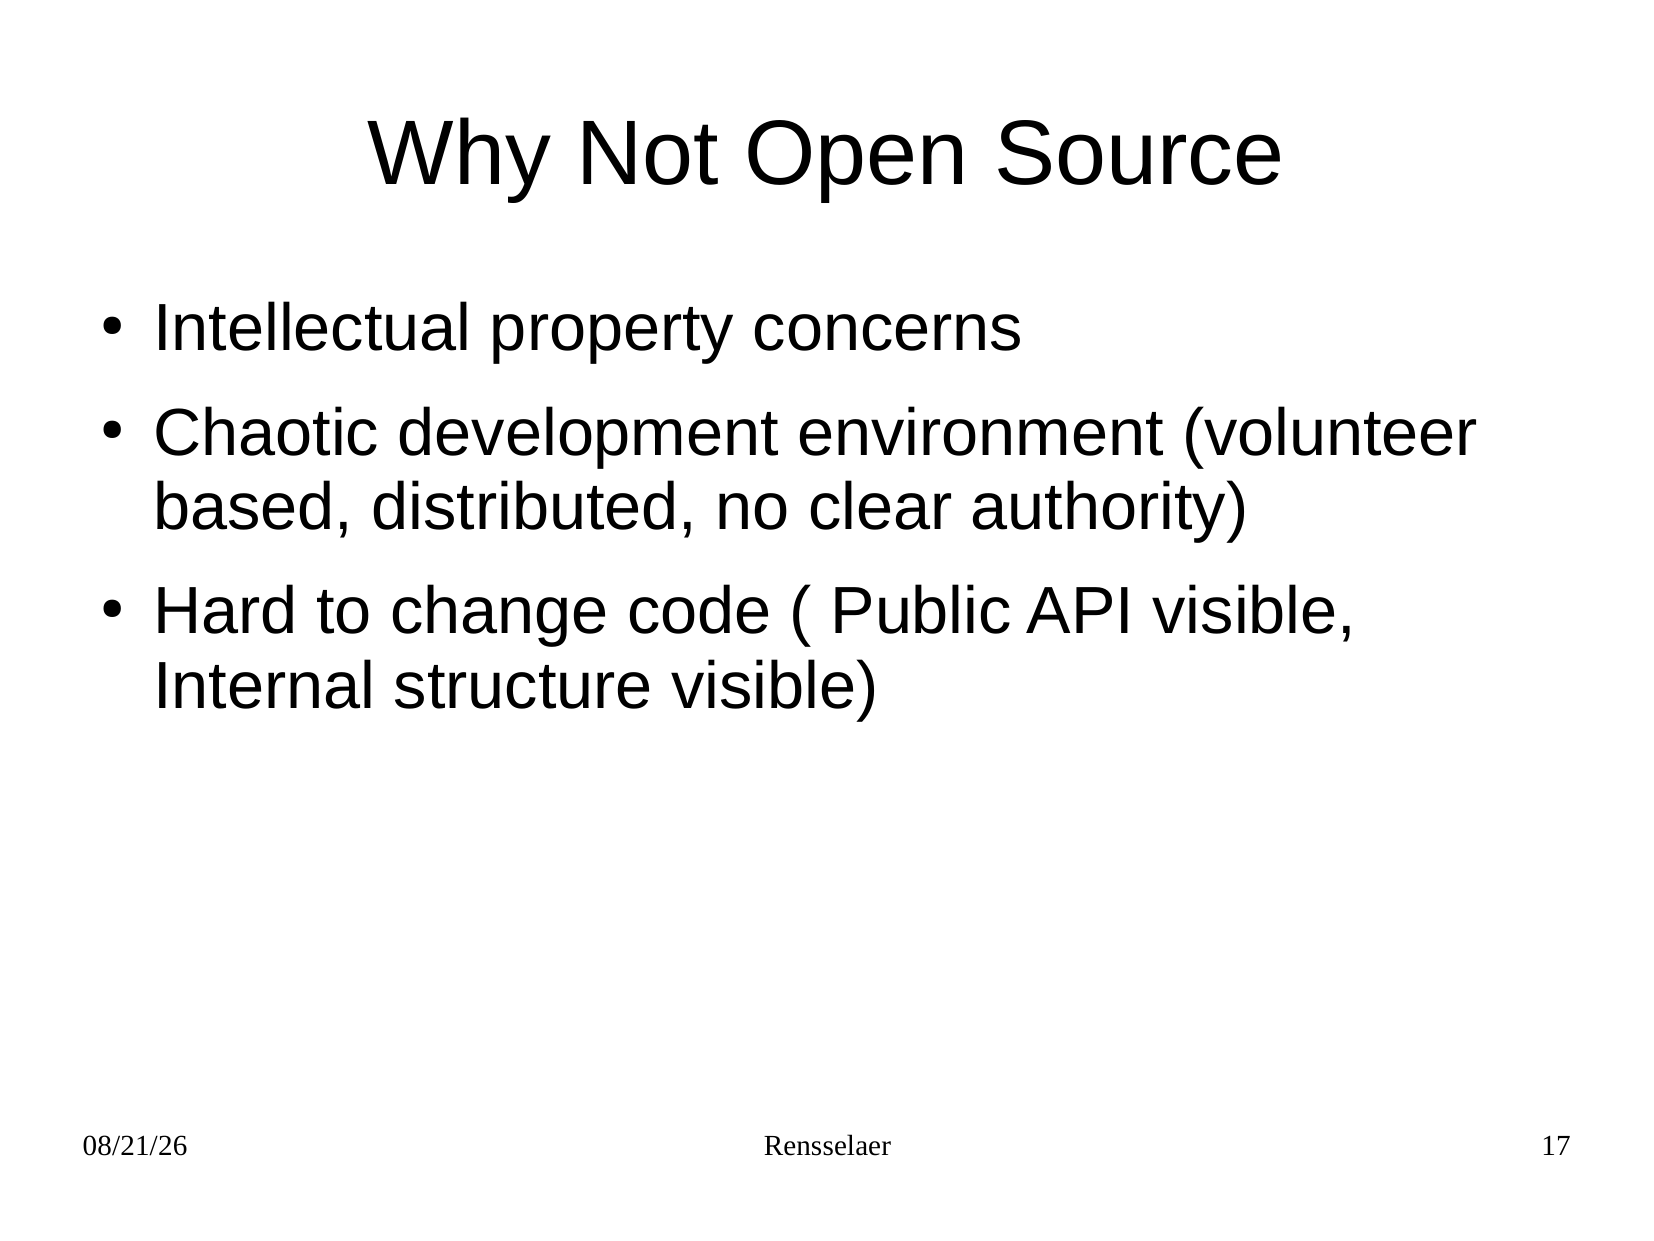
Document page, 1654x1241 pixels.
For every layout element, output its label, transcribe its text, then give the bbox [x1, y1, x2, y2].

title Why Not Open Source [82, 49, 1571, 257]
list Intellectual property concerns Chaotic development environment (volunteer based, distributed, no clear authority) Hard to change code ( Public API visible, Internal structure visible) [82, 290, 1571, 1010]
